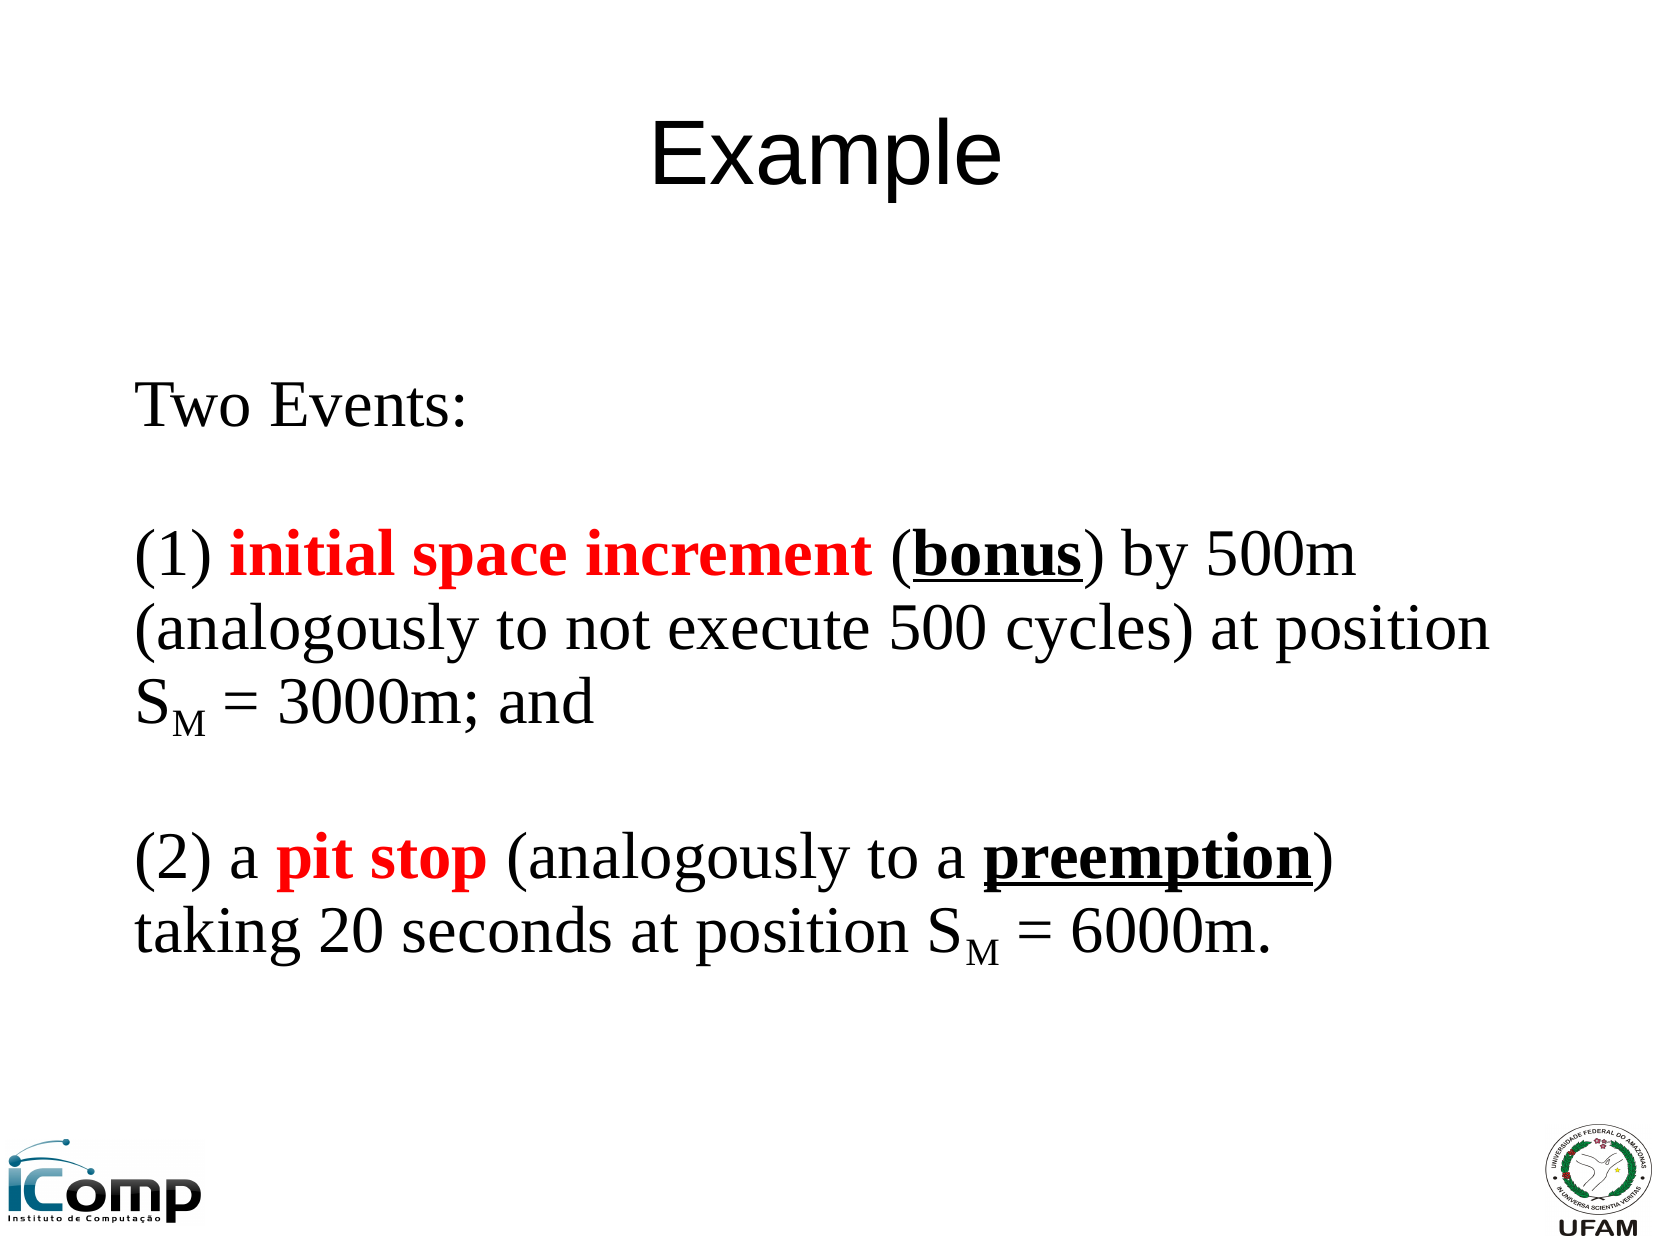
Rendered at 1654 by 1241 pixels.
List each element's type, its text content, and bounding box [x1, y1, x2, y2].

text_box Two Events: (1) initial space increment (bonus) by 500m (analogously to not execute 500 cycles) at position SM = 3000m; and (2) a pit stop (analogously to a preemption) taking 20 seconds at position SM = 6000m. [120, 360, 1531, 1056]
picture [5, 1139, 205, 1226]
picture [1545, 1124, 1652, 1236]
title Example [82, 49, 1571, 257]
